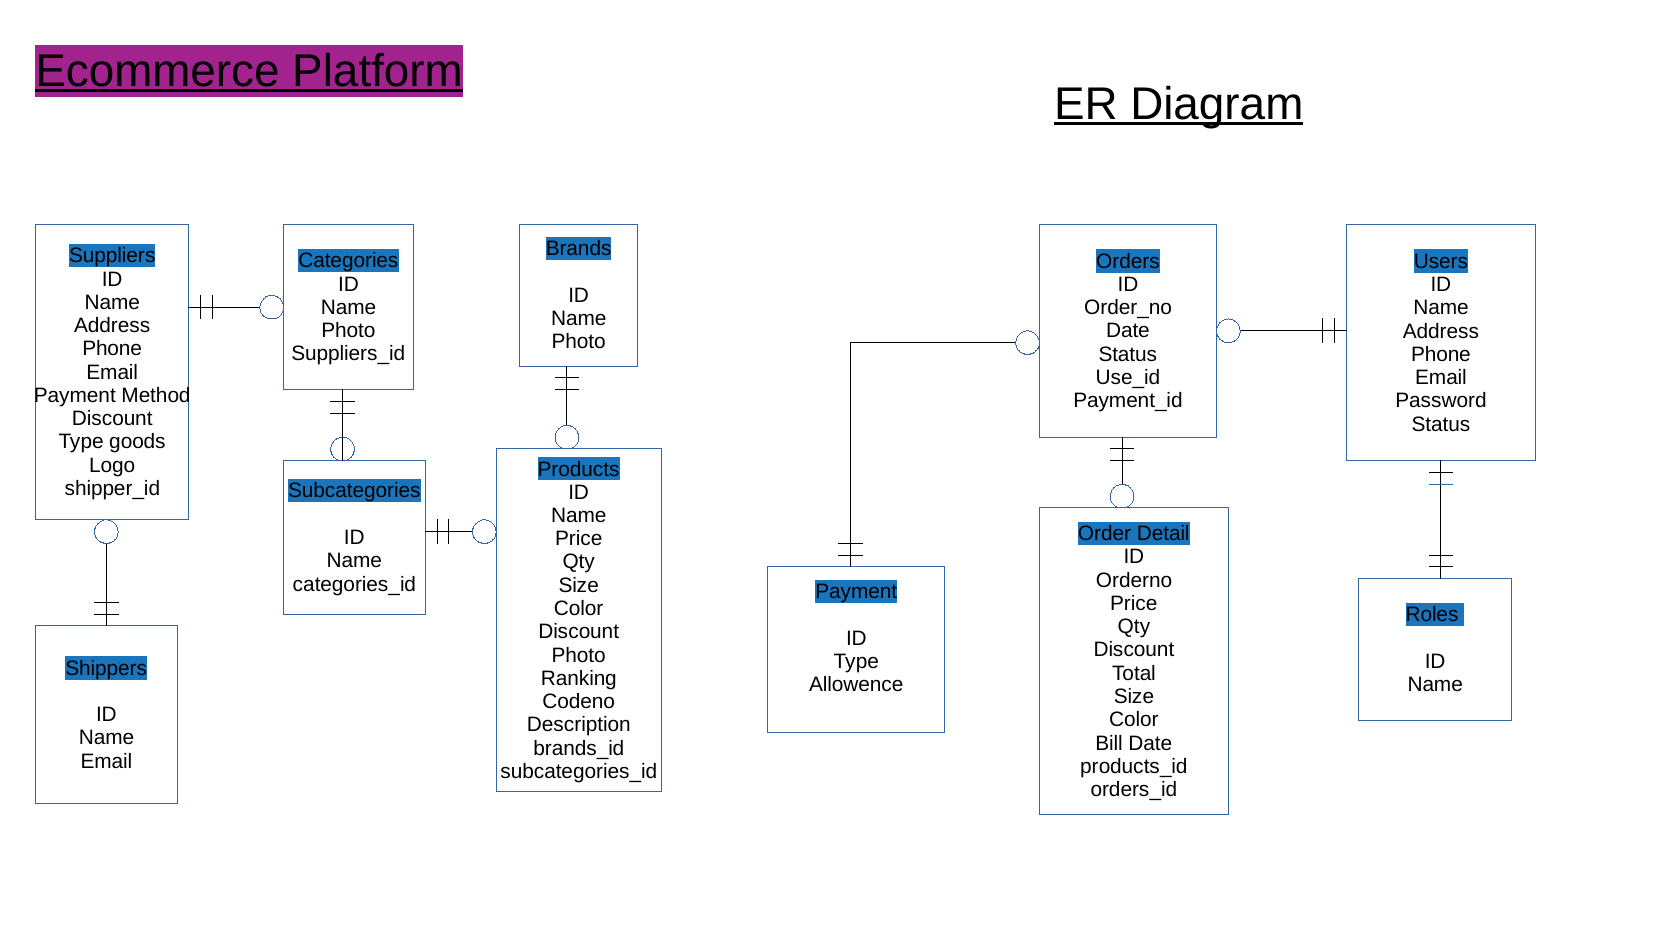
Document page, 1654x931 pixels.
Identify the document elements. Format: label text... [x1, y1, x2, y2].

text_box [1110, 484, 1134, 508]
title Ecommerce Platform [35, 11, 473, 130]
text_box [343, 437, 355, 461]
text_box [259, 295, 284, 319]
text_box Orders ID Order_no Date Status Use_id Payment_id [1039, 224, 1217, 438]
text_box Order Detail ID Orderno Price Qty Discount Total Size Color Bill Date products_id orders_id [1039, 507, 1229, 815]
text_box [94, 519, 119, 544]
text_box Users ID Name Address Phone Email Password Status [1346, 224, 1536, 461]
text_box Products ID Name Price Qty Size Color Discount Photo Ranking Codeno Description brands_id subcategories_id [496, 448, 662, 792]
text_box [555, 425, 579, 449]
text_box Subcategories ID Name categories_id [283, 460, 426, 615]
text_box ER Diagram [1039, 70, 1319, 142]
text_box [1015, 330, 1040, 355]
text_box Shippers ID Name Email [35, 625, 178, 804]
text_box [1216, 318, 1241, 343]
text_box [472, 519, 497, 544]
text_box Brands ID Name Photo [519, 224, 638, 367]
text_box Roles ID Name [1358, 578, 1512, 721]
text_box Categories ID Name Photo Suppliers_id [283, 224, 414, 390]
text_box Payment ID Type Allowence [767, 566, 945, 733]
text_box [330, 437, 342, 461]
text_box Suppliers ID Name Address Phone Email Payment Method Discount Type goods Logo shipper_id [35, 224, 189, 520]
